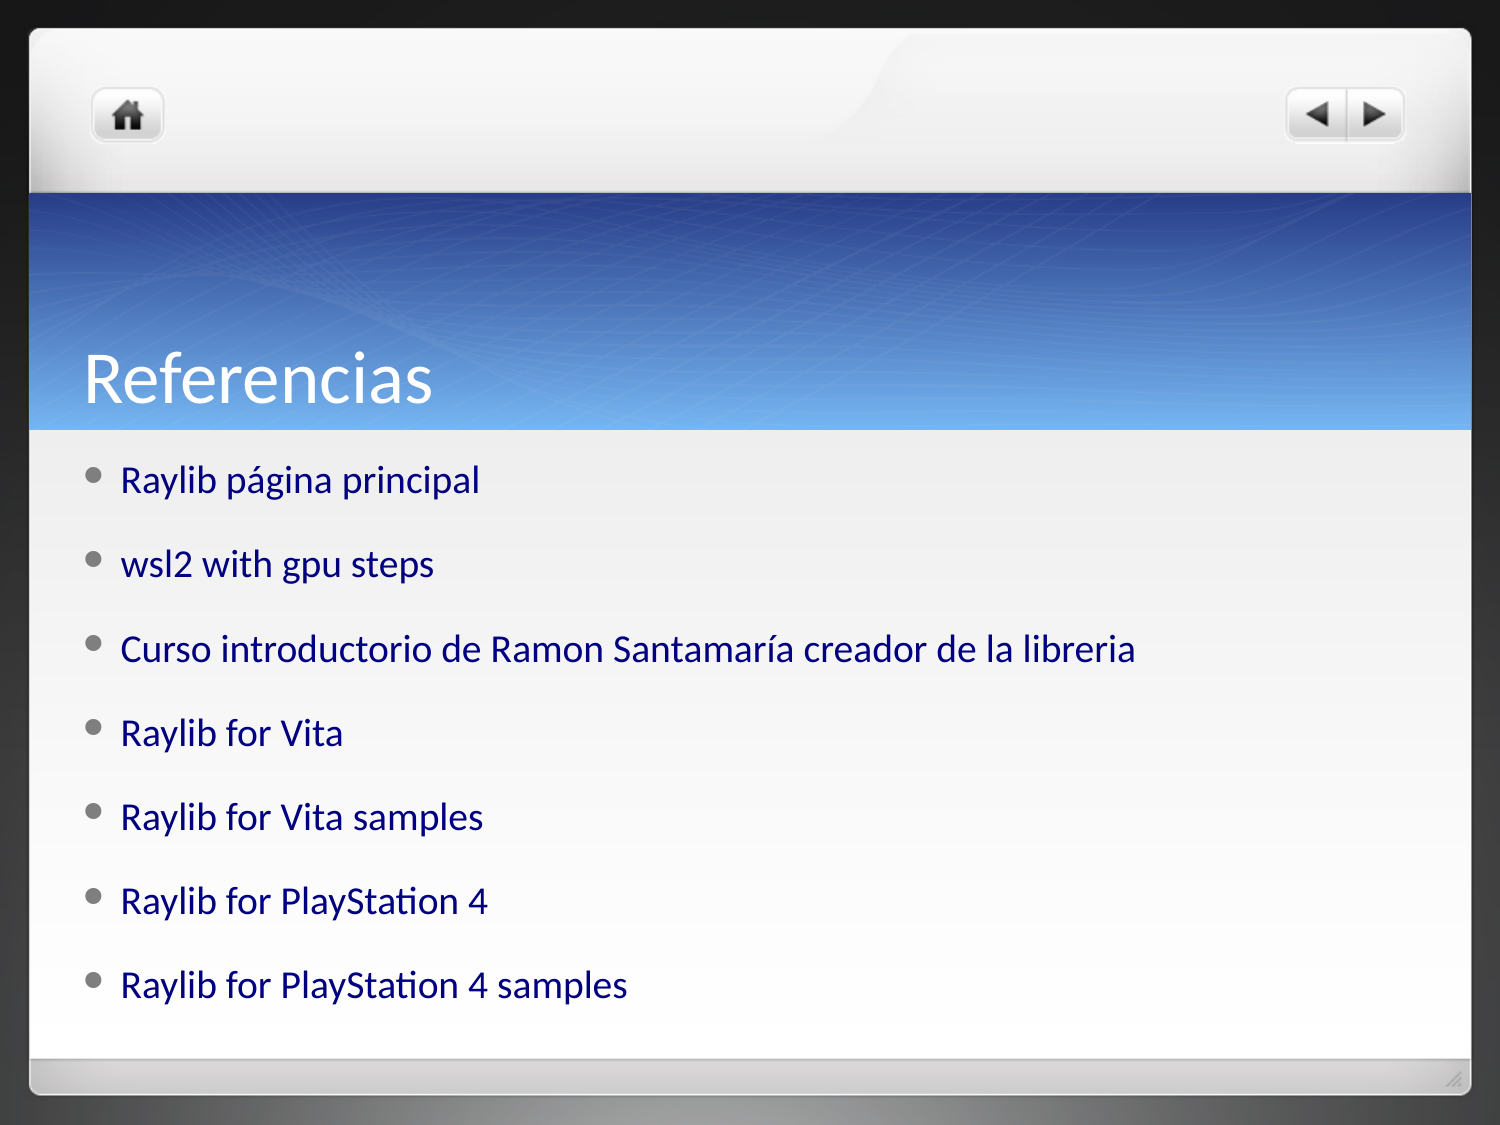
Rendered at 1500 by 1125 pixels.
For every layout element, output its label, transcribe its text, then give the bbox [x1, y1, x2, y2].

picture [0, 0, 1500, 1125]
list Raylib página principal wsl2 with gpu steps Curso introductorio de Ramon Santamaría creador de la libreria Raylib for Vita Raylib for Vita samples Raylib for PlayStation 4 Raylib for PlayStation 4 samples [68, 452, 1432, 1026]
title Referencias [68, 238, 1432, 427]
